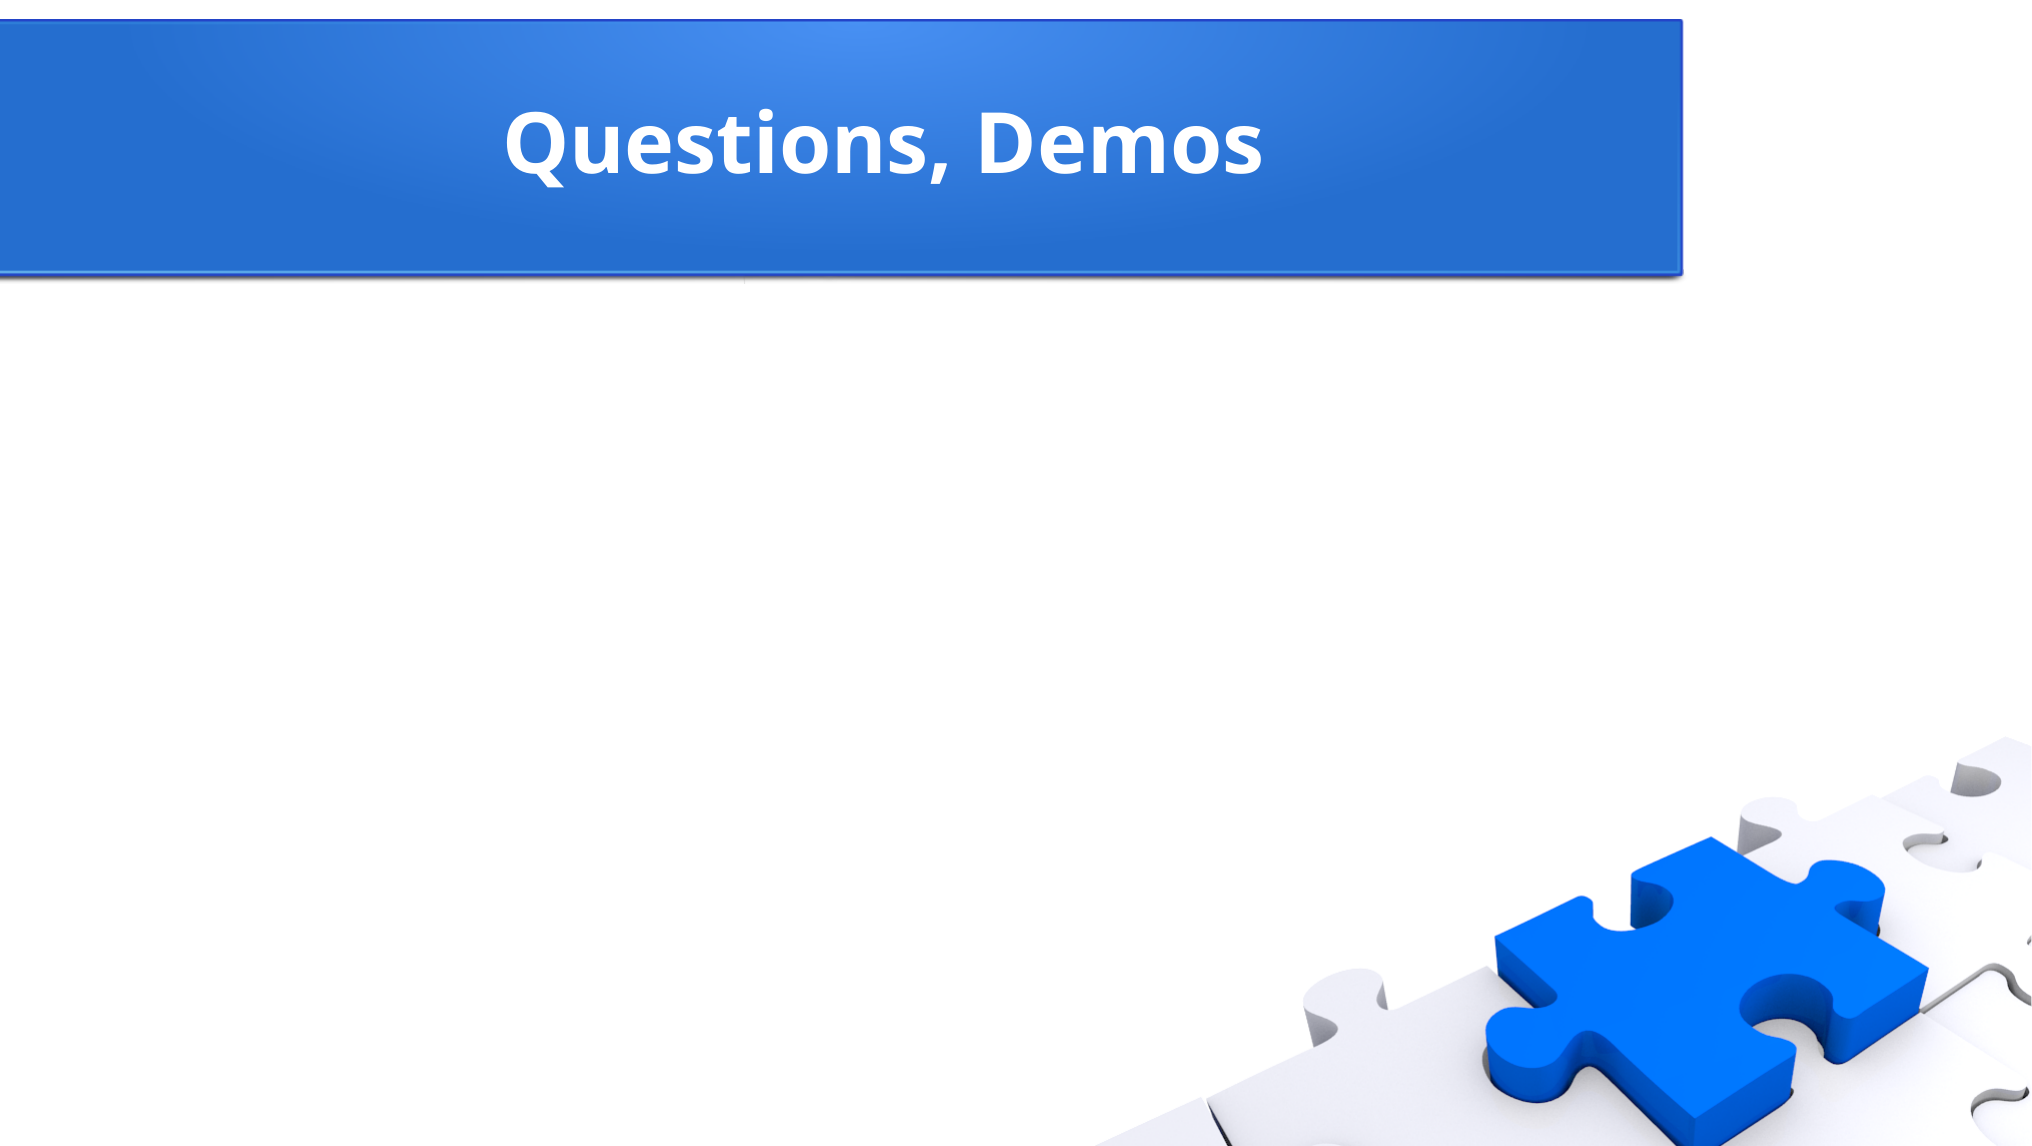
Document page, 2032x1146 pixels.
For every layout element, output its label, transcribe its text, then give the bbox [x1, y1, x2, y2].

title Questions, Demos [101, 45, 1666, 237]
picture [1071, 605, 2032, 1146]
picture [0, 19, 1689, 284]
